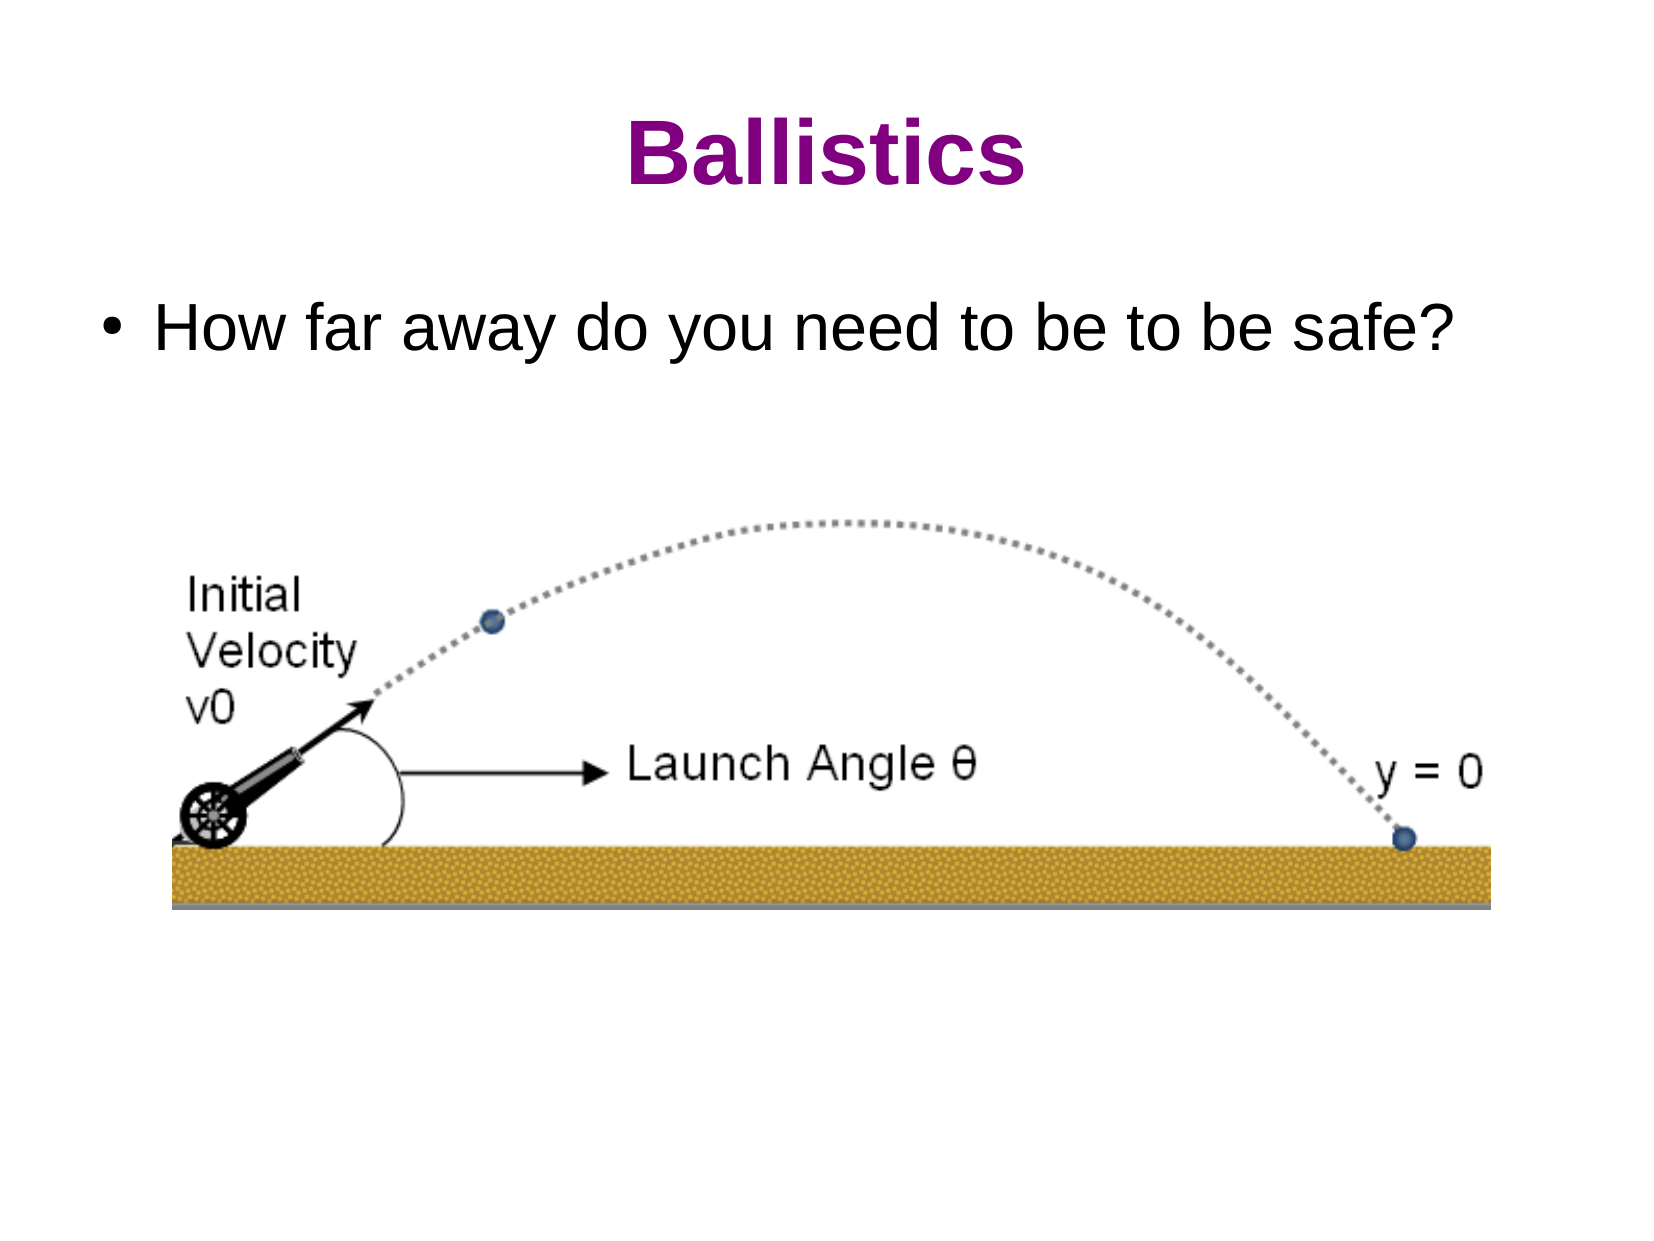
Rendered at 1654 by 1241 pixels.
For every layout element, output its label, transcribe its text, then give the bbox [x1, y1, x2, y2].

list How far away do you need to be to be safe? [82, 290, 1571, 1010]
title Ballistics [82, 49, 1571, 257]
picture [172, 518, 1491, 911]
